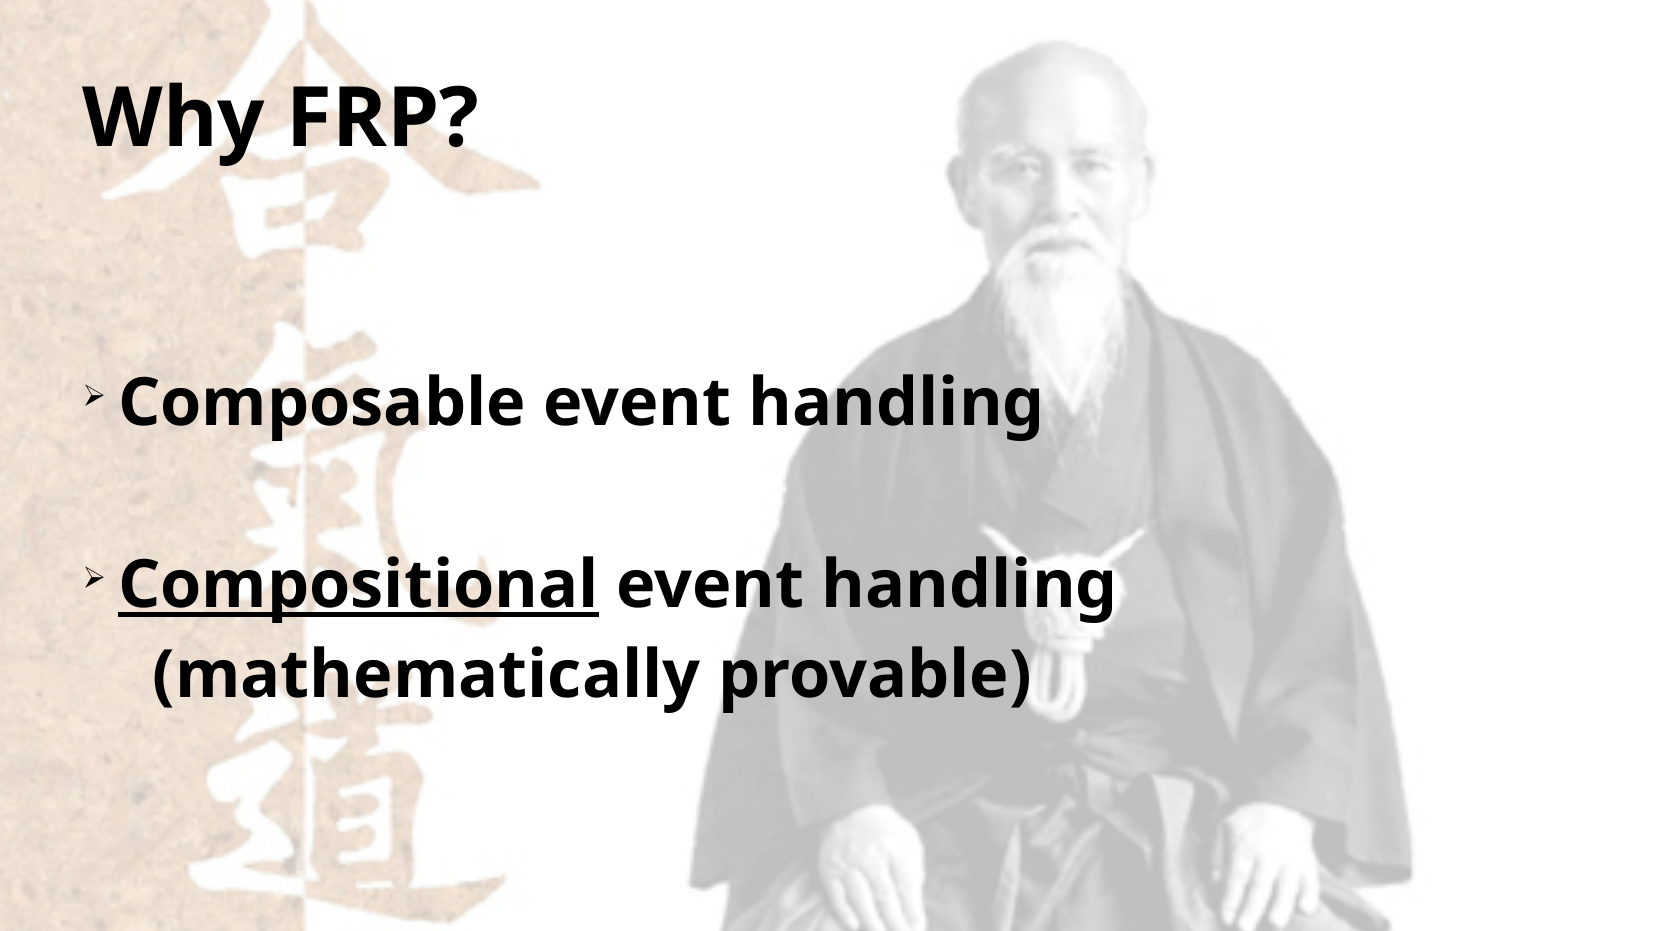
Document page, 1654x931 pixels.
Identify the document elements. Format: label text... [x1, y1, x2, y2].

picture [0, 0, 1654, 931]
title Why FRP? [82, 37, 1571, 193]
subtitle Composable event handling Compositional event handling (mathematically provable) [82, 354, 1571, 758]
